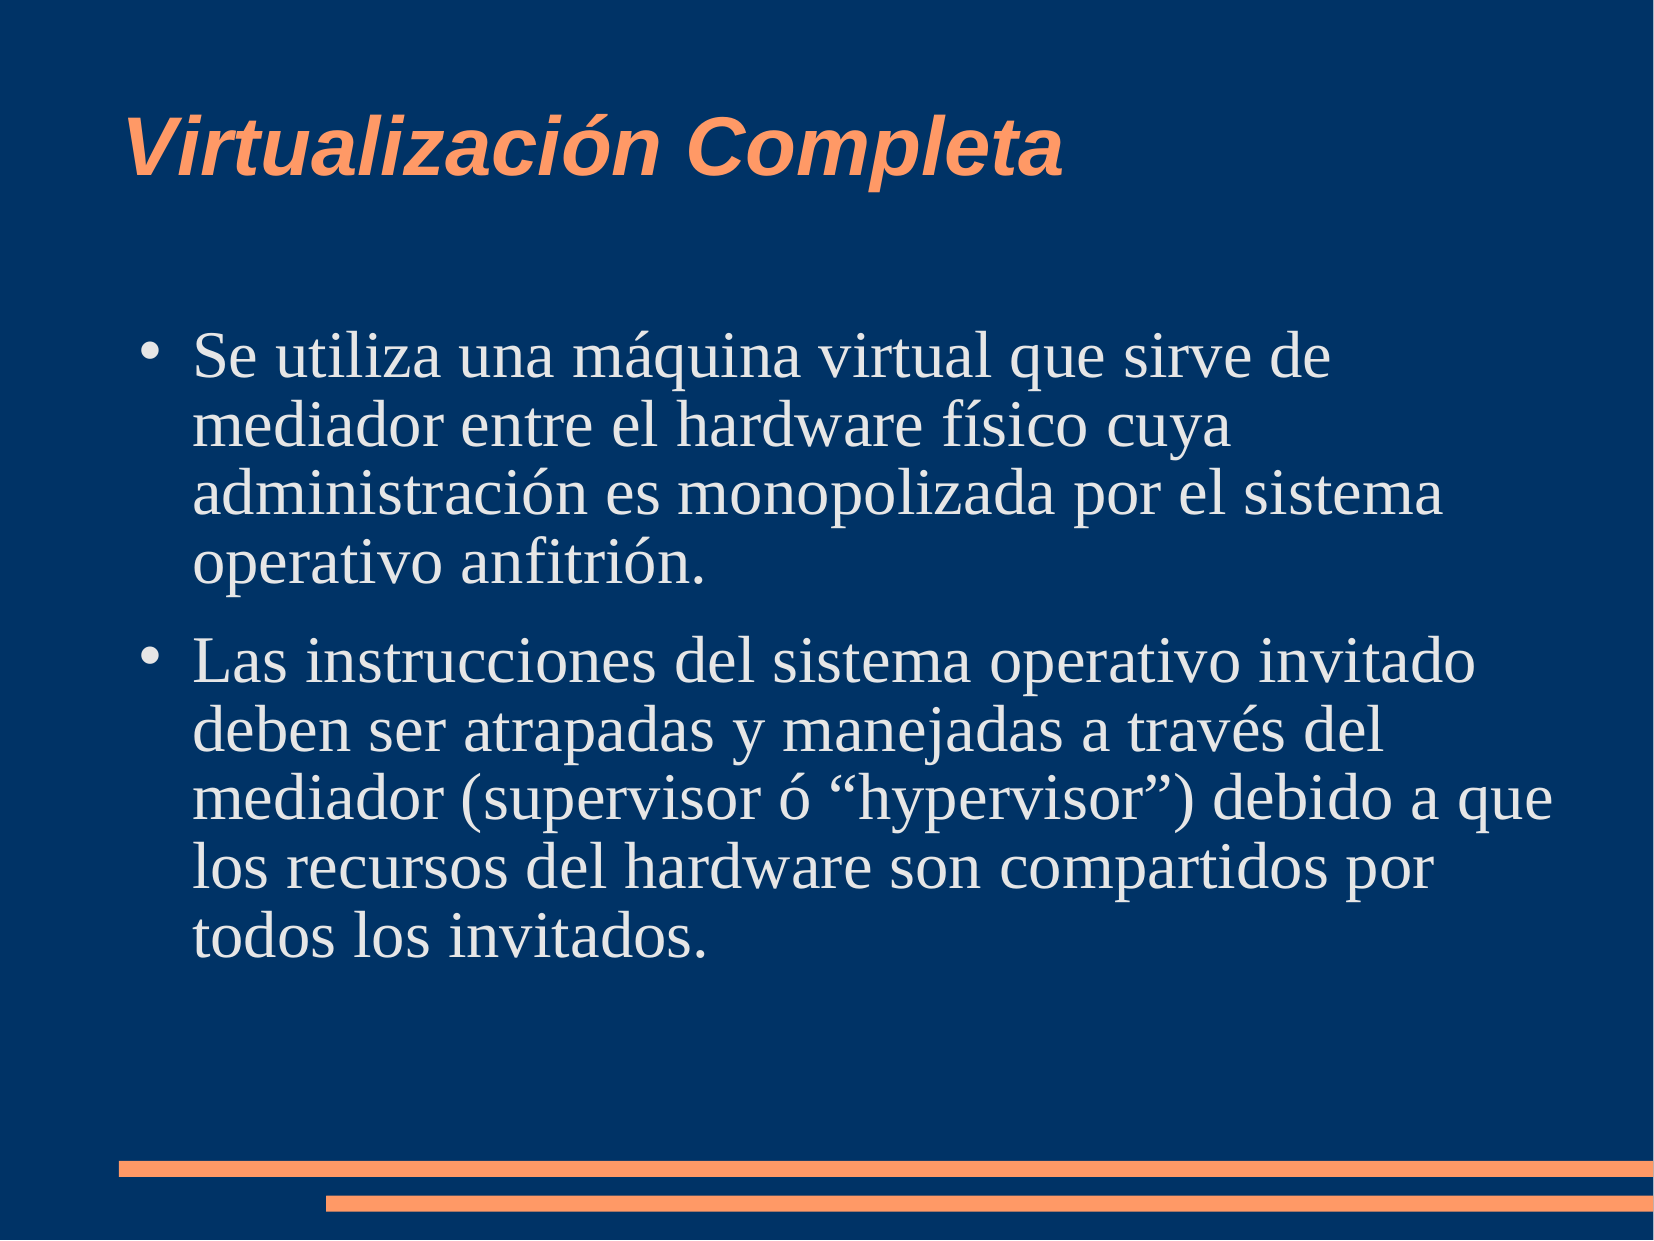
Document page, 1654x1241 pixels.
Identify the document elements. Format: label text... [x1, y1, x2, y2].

title Virtualización Completa [121, 53, 1534, 246]
list Se utiliza una máquina virtual que sirve de mediador entre el hardware físico cuya administración es monopolizada por el sistema operativo anfitrión. Las instrucciones del sistema operativo invitado deben ser atrapadas y manejadas a través del mediador (supervisor ó “hypervisor”) debido a que los recursos del hardware son compartidos por todos los invitados. [121, 322, 1561, 1118]
